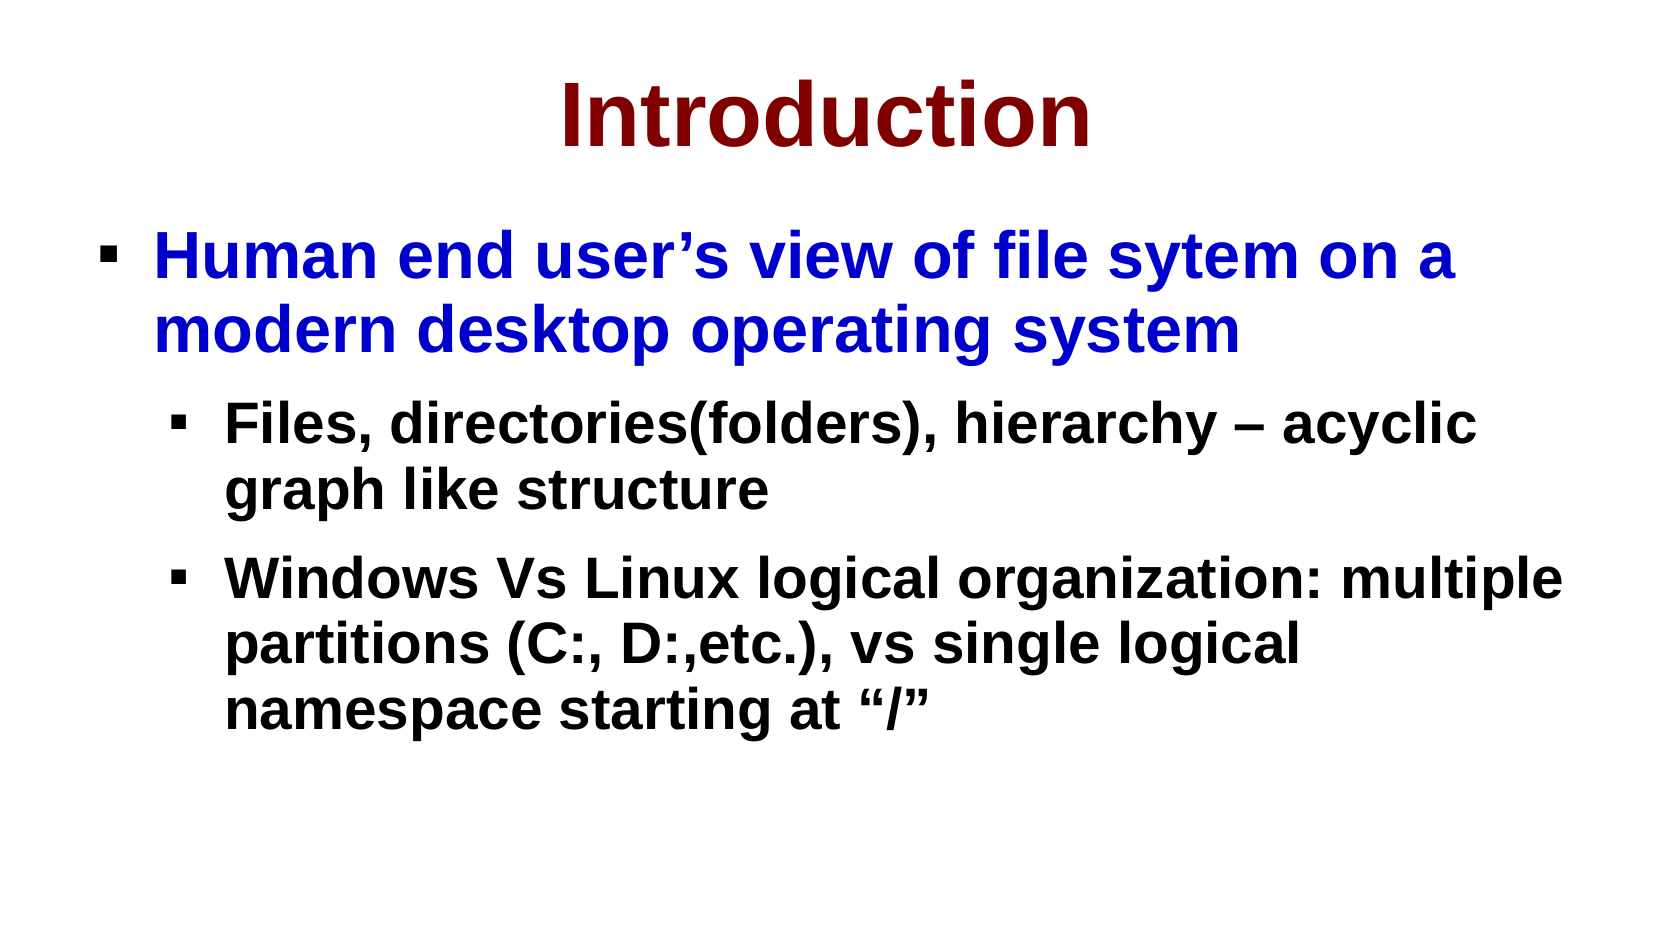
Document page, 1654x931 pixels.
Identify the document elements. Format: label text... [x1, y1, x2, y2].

title Introduction [82, 37, 1571, 193]
list Human end user’s view of file sytem on a modern desktop operating system Files, directories(folders), hierarchy – acyclic graph like structure Windows Vs Linux logical organization: multiple partitions (C:, D:,etc.), vs single logical namespace starting at “/” [82, 217, 1571, 757]
